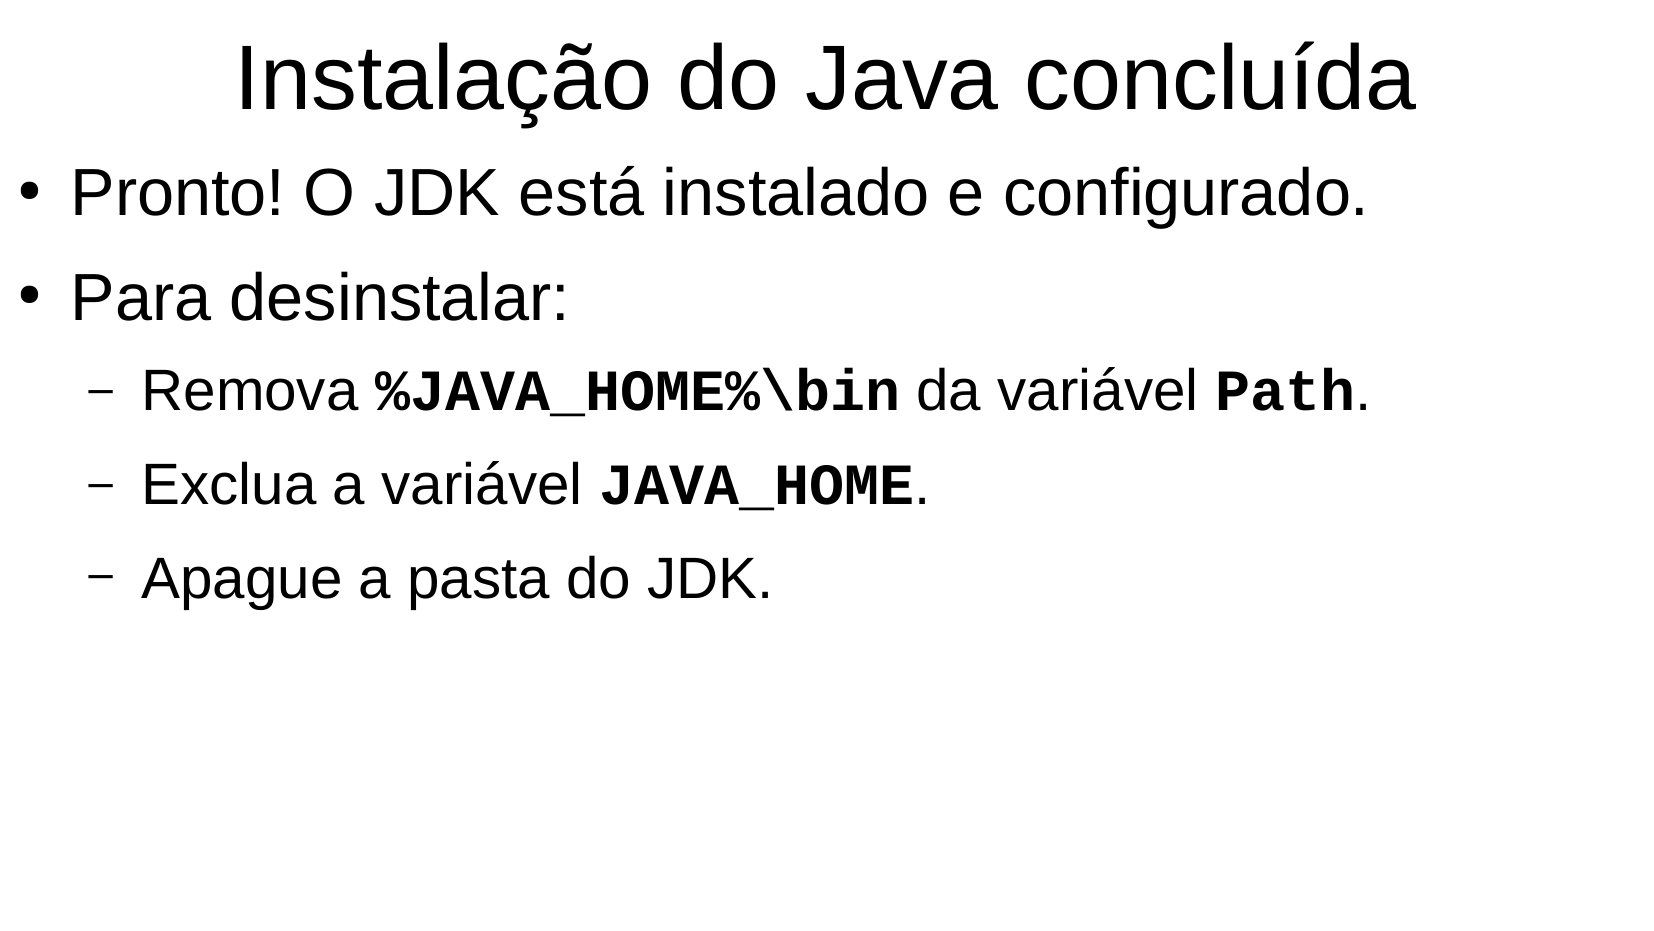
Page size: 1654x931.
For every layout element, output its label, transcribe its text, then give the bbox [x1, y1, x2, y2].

list Pronto! O JDK está instalado e configurado. Para desinstalar: Remova %JAVA_HOME%\bin da variável Path. Exclua a variável JAVA_HOME. Apague a pasta do JDK. [0, 155, 1654, 867]
title Instalação do Java concluída [0, 0, 1654, 155]
